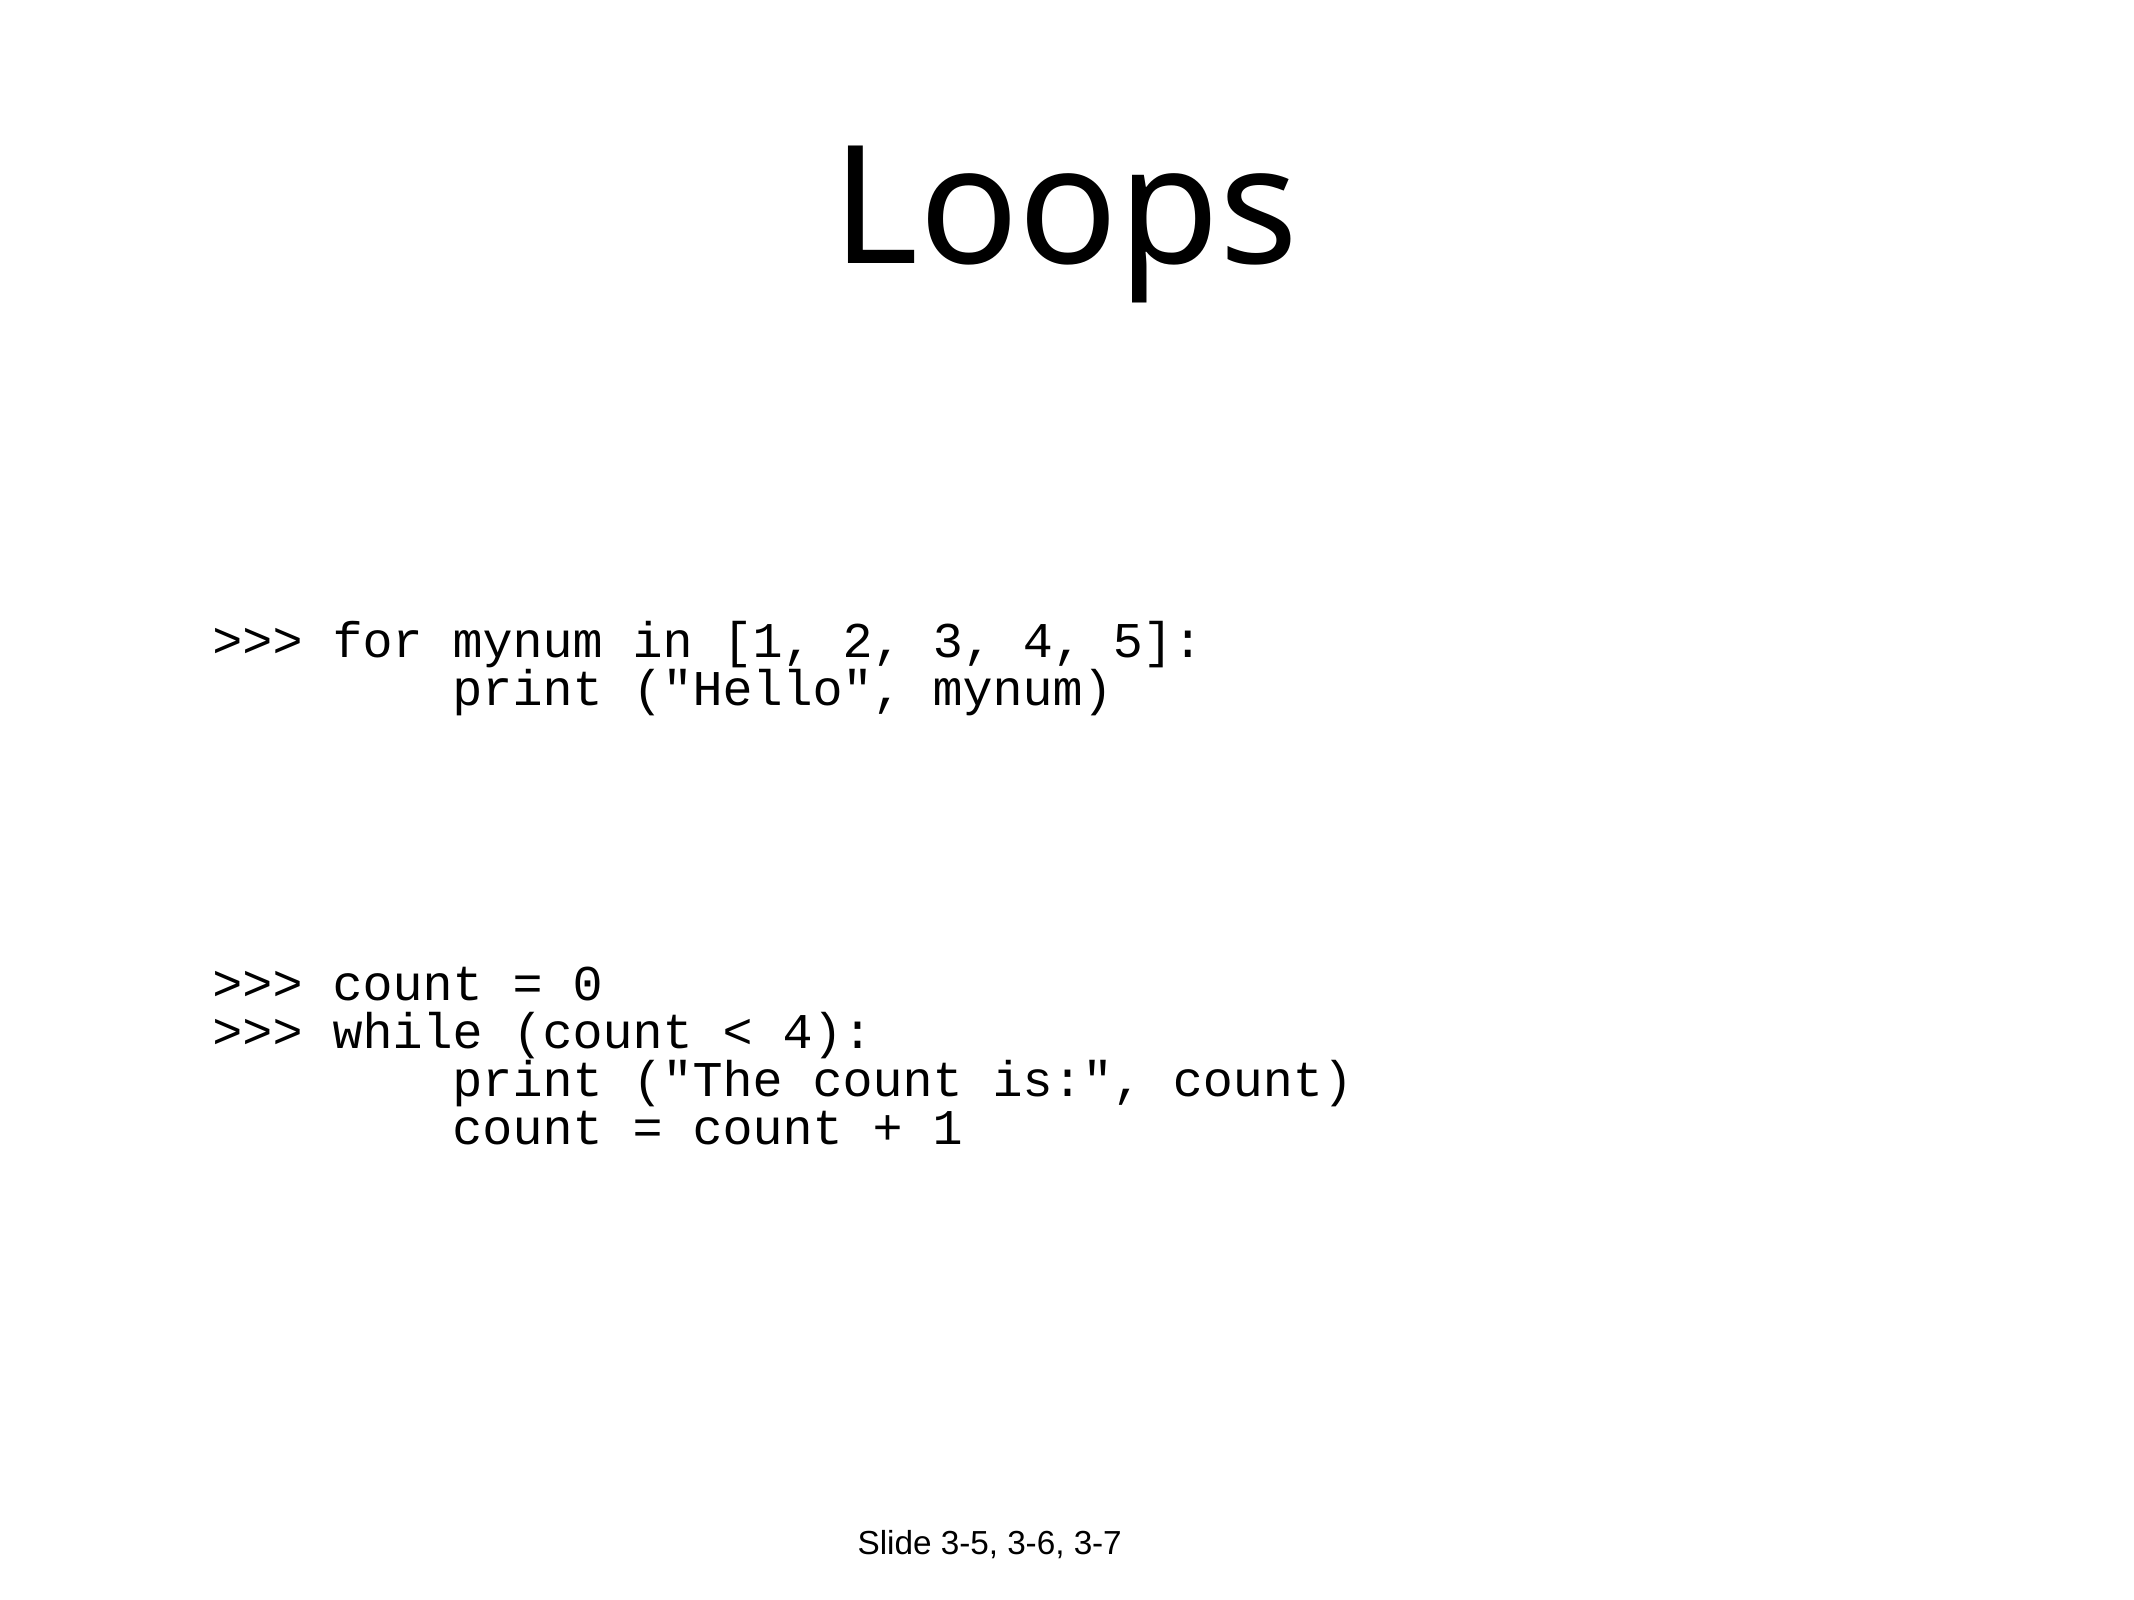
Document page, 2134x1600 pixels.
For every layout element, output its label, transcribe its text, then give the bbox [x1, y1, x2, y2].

text_box >>> for mynum in [1, 2, 3, 4, 5]: print ("Hello", mynum) [212, 618, 1719, 836]
text_box Loops [35, 41, 2096, 355]
text_box Slide 3-5, 3-6, 3-7 [825, 1513, 1156, 1569]
text_box >>> count = 0 >>> while (count < 4): print ("The count is:", count) count = count + 1 [212, 962, 1865, 1296]
